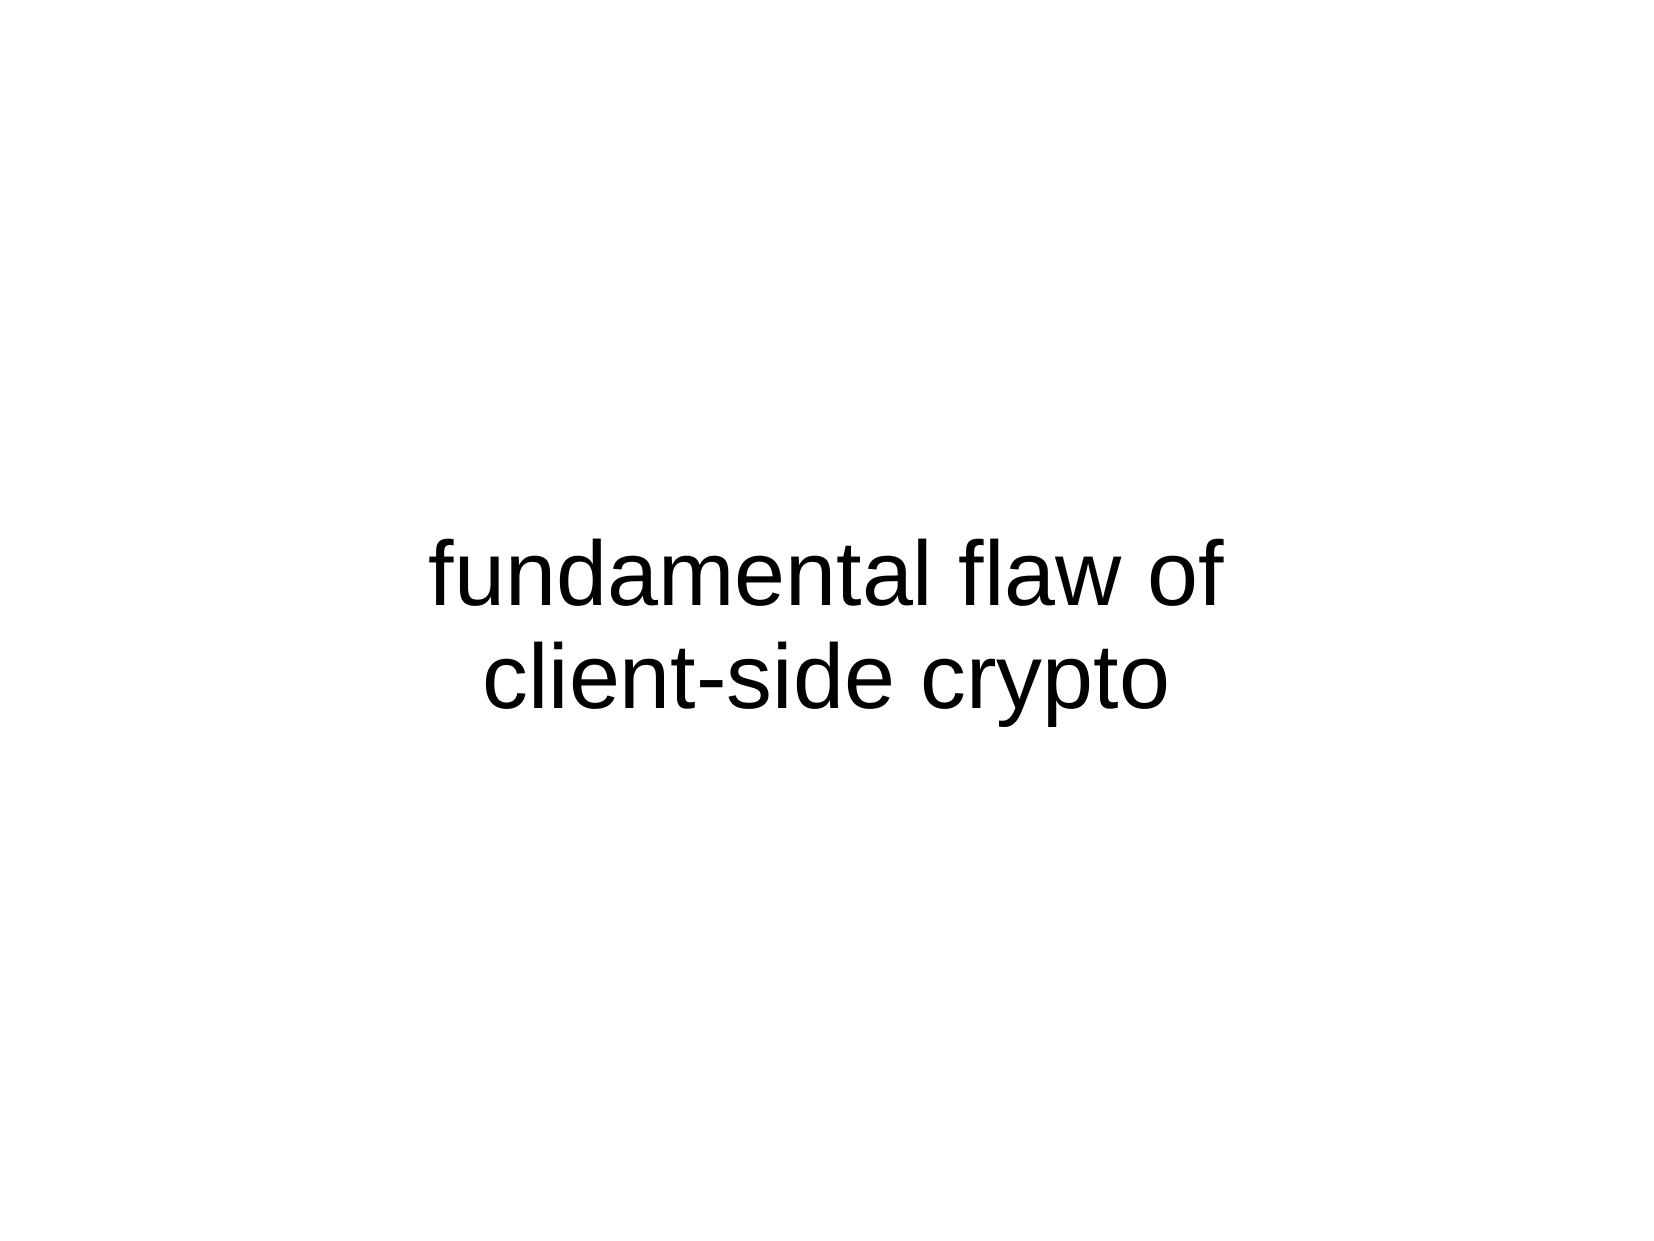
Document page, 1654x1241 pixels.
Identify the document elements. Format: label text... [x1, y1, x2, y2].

title fundamental flaw of client-side crypto [82, 521, 1571, 729]
